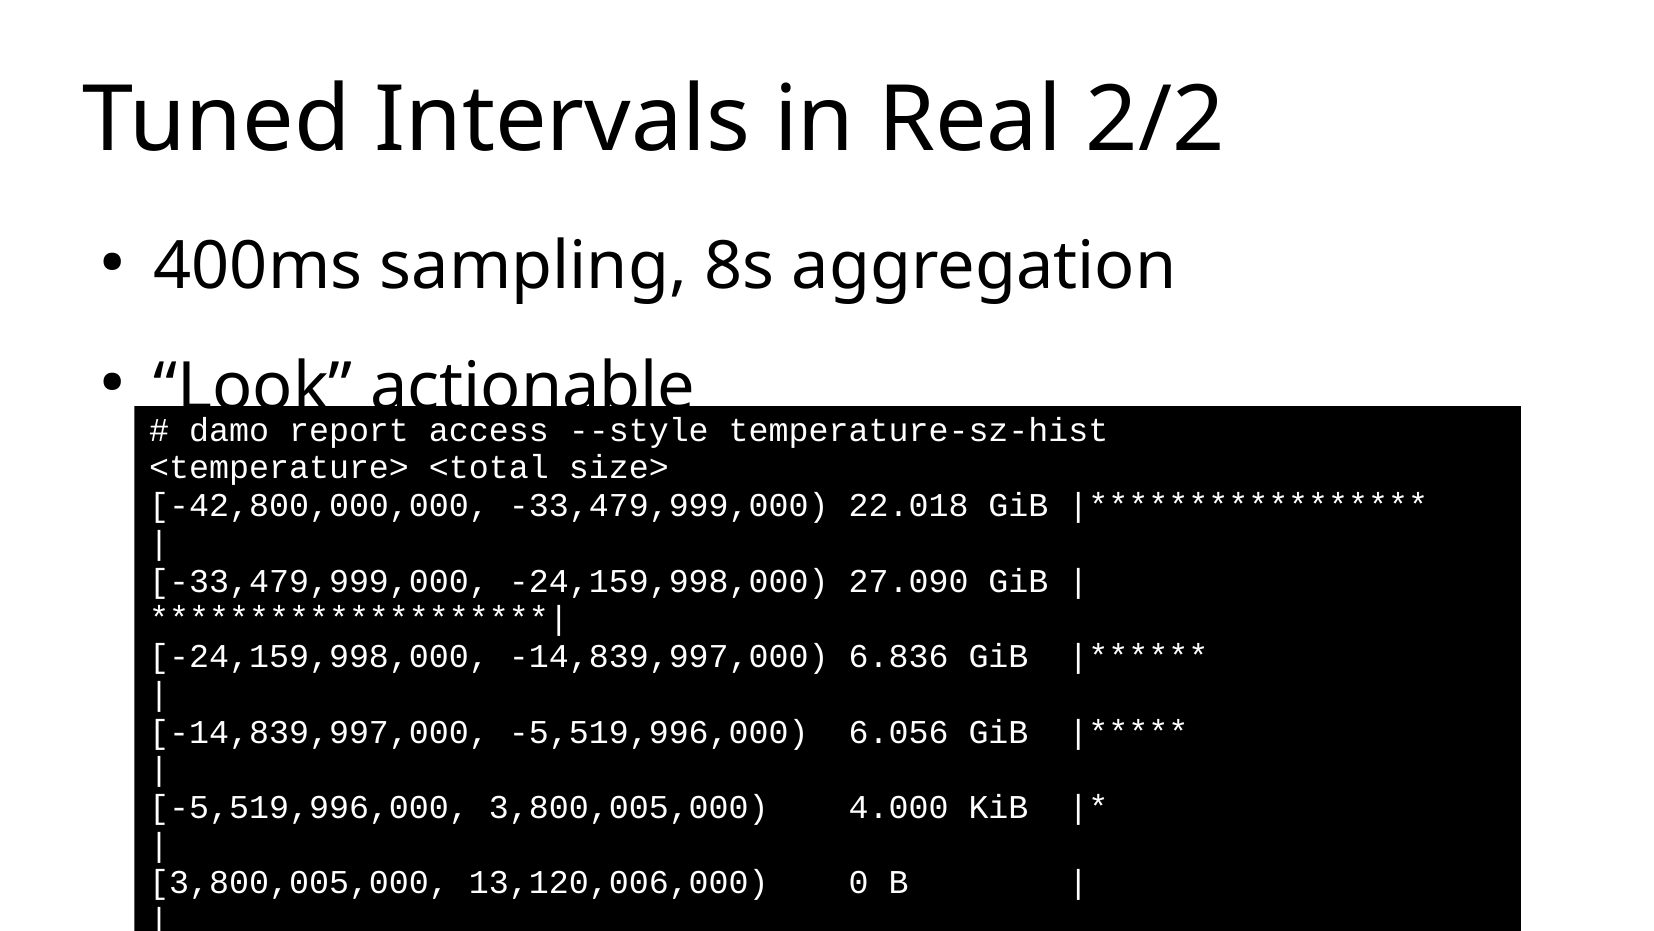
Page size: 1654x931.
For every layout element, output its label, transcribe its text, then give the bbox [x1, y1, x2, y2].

title Tuned Intervals in Real 2/2 [82, 37, 1571, 193]
text_box # damo report access --style temperature-sz-hist <temperature> <total size> [-42,800,000,000, -33,479,999,000) 22.018 GiB |***************** | [-33,479,999,000, -24,159,998,000) 27.090 GiB |********************| [-24,159,998,000, -14,839,997,000) 6.836 GiB |****** | [-14,839,997,000, -5,519,996,000) 6.056 GiB |***** | [-5,519,996,000, 3,800,005,000) 4.000 KiB |* | [3,800,005,000, 13,120,006,000) 0 B | | [13,120,006,000, 22,440,007,000) 0 B | | [22,440,007,000, 31,760,008,000) 0 B | | [31,760,008,000, 41,080,009,000) 0 B | | [41,080,009,000, 50,400,010,000) 0 B | | [50,400,010,000, 59,720,011,000) 4.000 KiB |* | [134, 406, 1521, 912]
list 400ms sampling, 8s aggregation “Look” actionable [82, 217, 1571, 758]
